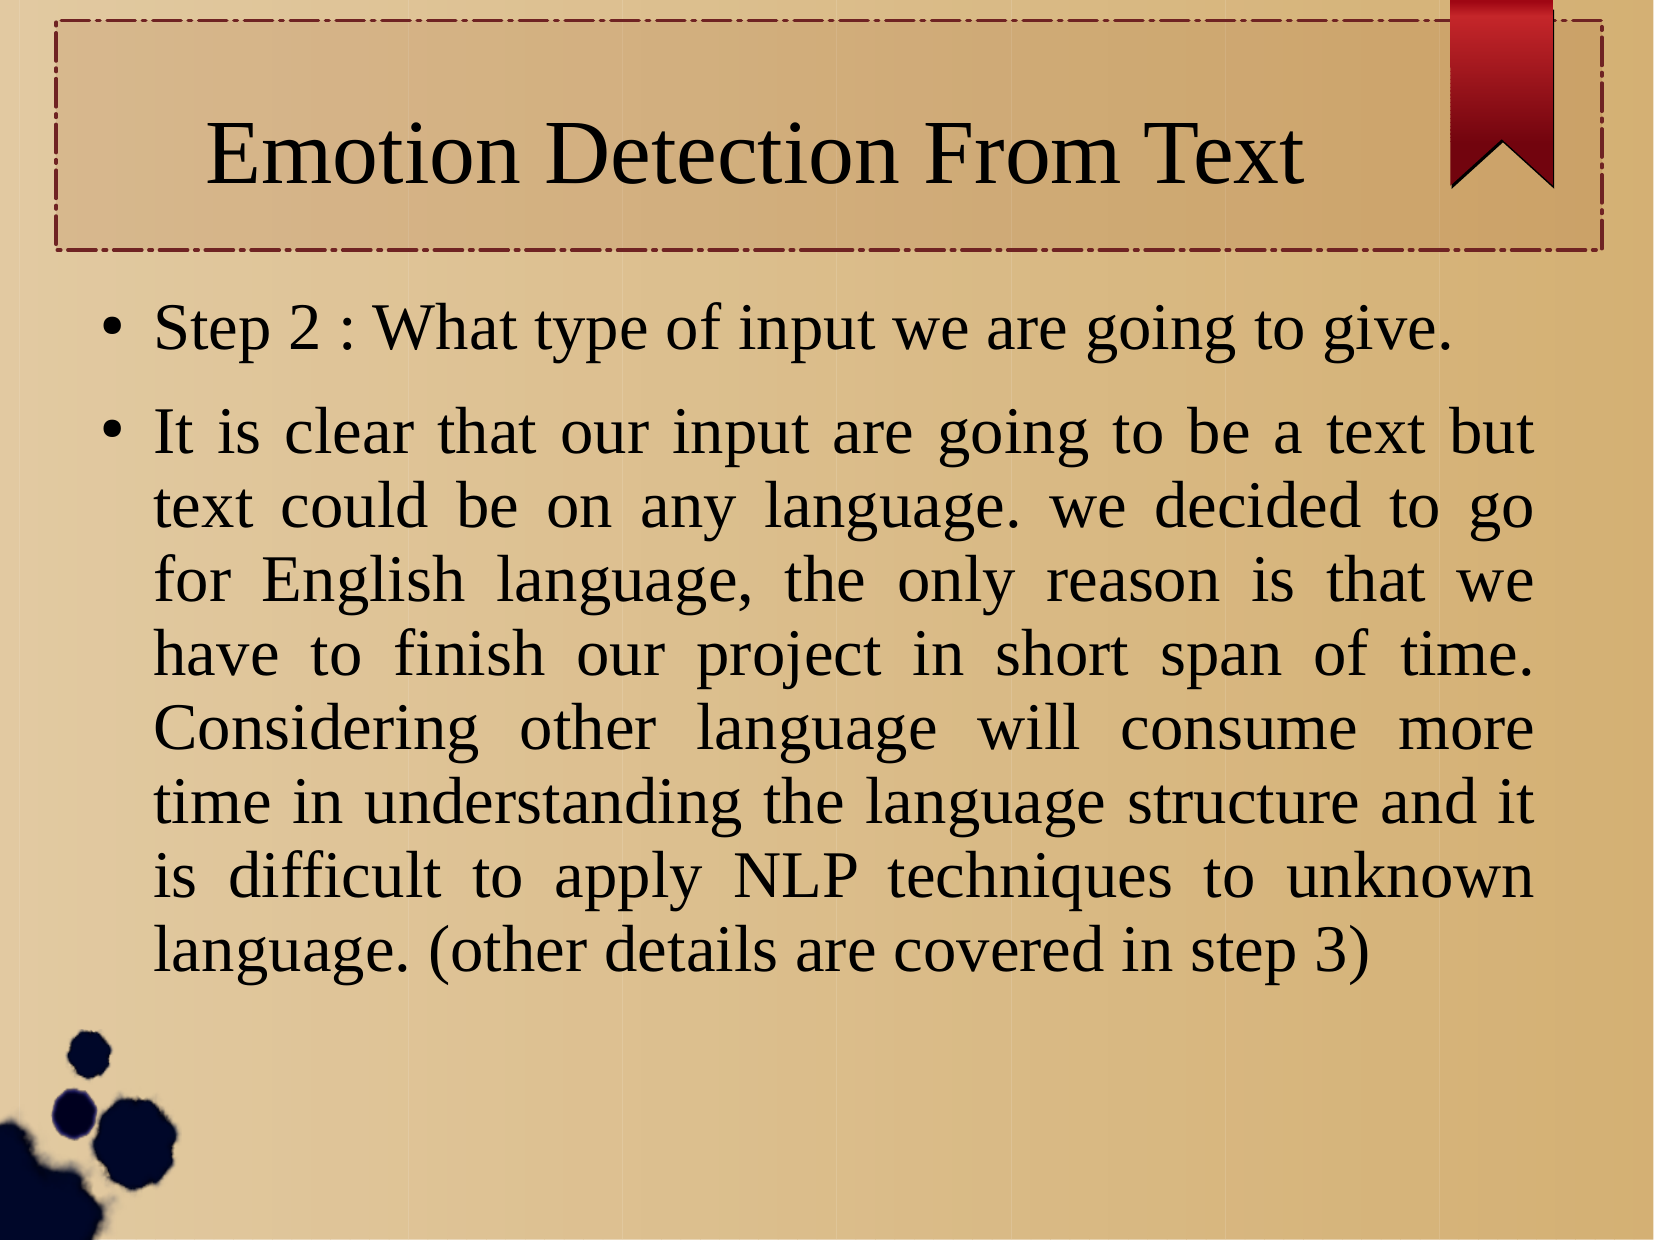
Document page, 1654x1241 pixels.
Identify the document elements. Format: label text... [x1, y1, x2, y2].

title Emotion Detection From Text [82, 49, 1453, 257]
list Step 2 : What type of input we are going to give. It is clear that our input are going to be a text but text could be on any language. we decided to go for English language, the only reason is that we have to finish our project in short span of time. Considering other language will consume more time in understanding the language structure and it is difficult to apply NLP techniques to unknown language. (other details are covered in step 3) [82, 290, 1538, 1010]
